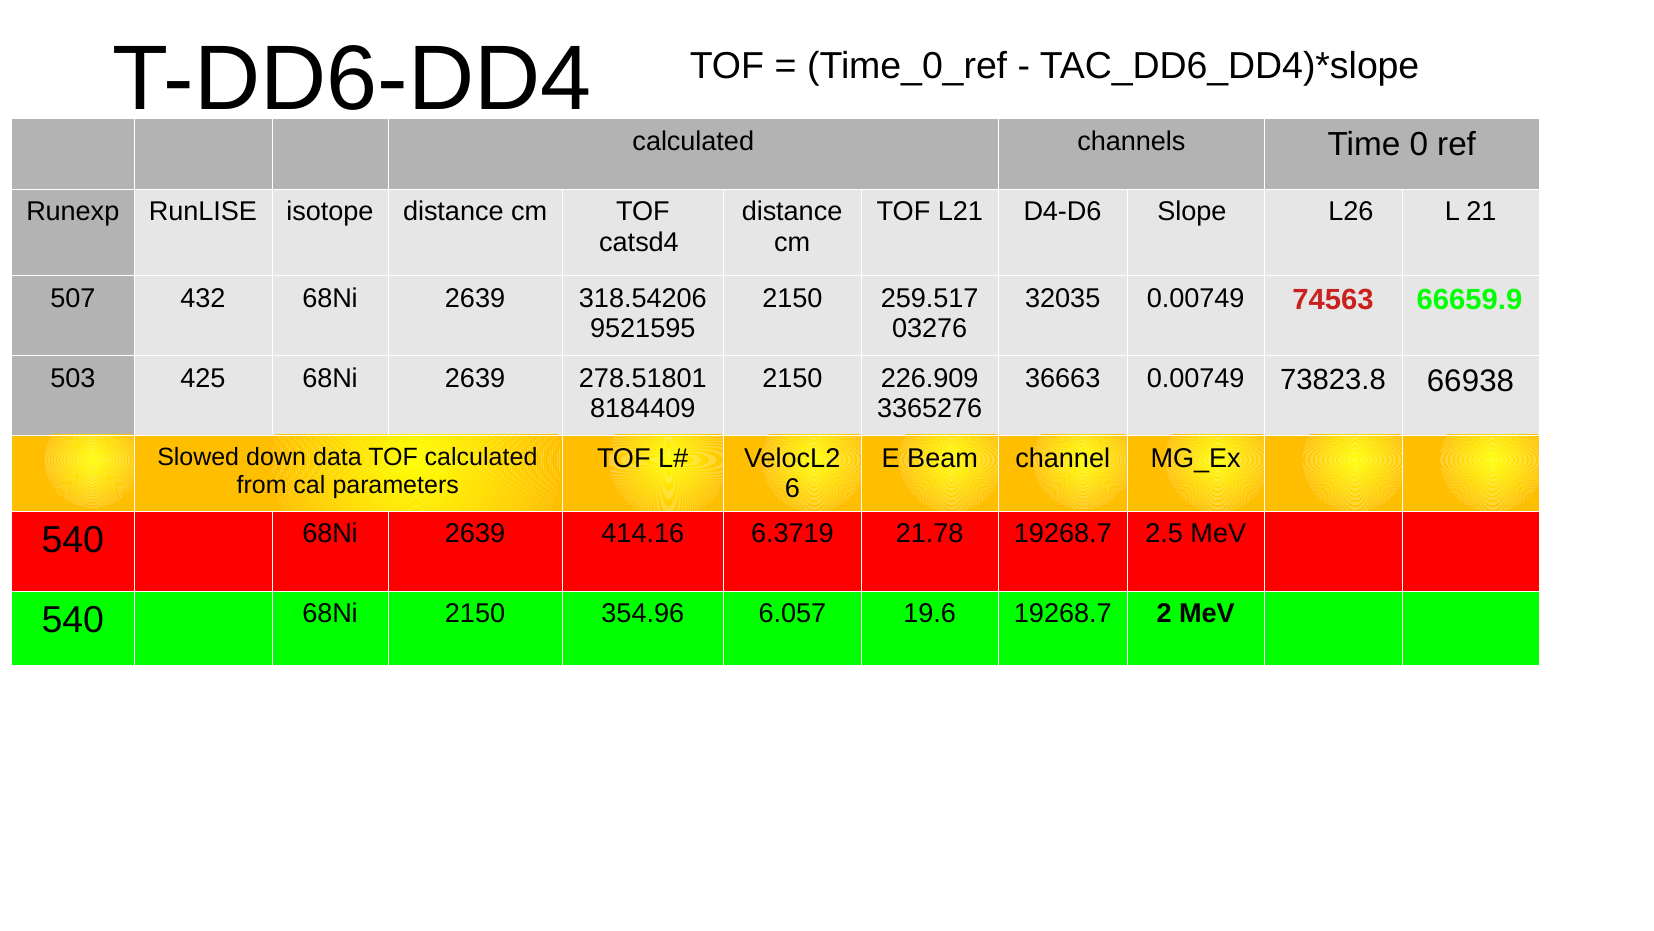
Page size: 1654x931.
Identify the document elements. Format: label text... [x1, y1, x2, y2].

table_cell [1403, 592, 1539, 665]
table_cell 2150 [724, 276, 861, 355]
table_cell 425 [135, 356, 272, 435]
table_cell 278.518018184409 [563, 356, 723, 435]
table_cell 2.5 MeV [1128, 512, 1264, 591]
table_header Time 0 ref [1265, 119, 1539, 189]
table_cell 2150 [724, 356, 861, 435]
table_cell Slope [1128, 190, 1264, 275]
table_header calculated [389, 119, 998, 189]
table_cell [1403, 512, 1539, 591]
table_cell L26 [1265, 190, 1402, 275]
table_cell 354.96 [563, 592, 723, 665]
table_header [135, 119, 272, 189]
table_header channels [999, 119, 1264, 189]
table_header [273, 119, 388, 189]
table_cell 19268.7 [999, 512, 1127, 591]
table_cell TOF L21 [862, 190, 998, 275]
table_cell 73823.8 [1265, 356, 1402, 435]
table_cell 2639 [389, 512, 562, 591]
table_cell 2150 [389, 592, 562, 665]
table_cell [1265, 512, 1402, 591]
table_cell 2639 [389, 276, 562, 355]
table_header [12, 119, 134, 189]
table_cell 540 [12, 592, 134, 665]
table_cell [1265, 436, 1402, 511]
table_cell 414.16 [563, 512, 723, 591]
table_cell RunLISE [135, 190, 272, 275]
table_cell 36663 [999, 356, 1127, 435]
table_cell 19268.7 [999, 592, 1127, 665]
table_cell 540 [12, 512, 134, 591]
table_cell 19.6 [862, 592, 998, 665]
table_cell [135, 512, 272, 591]
table_cell 259.51703276 [862, 276, 998, 355]
table_cell 2 MeV [1128, 592, 1264, 665]
table_cell 66659.9 [1403, 276, 1539, 355]
table_cell channel [999, 436, 1127, 511]
table_cell [1403, 436, 1539, 511]
table_cell TOF L# [563, 436, 723, 511]
table_cell distance cm [389, 190, 562, 275]
table_cell Slowed down data TOF calculated from cal parameters [135, 436, 562, 511]
table_cell 21.78 [862, 512, 998, 591]
table_cell distance cm [724, 190, 861, 275]
table_cell [12, 436, 134, 511]
table_cell VelocL26 [724, 436, 861, 511]
title T-DD6-DD4 [0, 0, 705, 156]
table_cell 68Ni [273, 512, 388, 591]
table_cell 507 [12, 276, 134, 355]
table_cell 68Ni [273, 592, 388, 665]
table_cell 6.057 [724, 592, 861, 665]
table_cell Runexp [12, 190, 134, 275]
table_cell D4-D6 [999, 190, 1127, 275]
table_cell 74563 [1265, 276, 1402, 355]
table_cell 0.00749 [1128, 276, 1264, 355]
table_cell 503 [12, 356, 134, 435]
table_cell isotope [273, 190, 388, 275]
table_cell E Beam [862, 436, 998, 511]
table_cell MG_Ex [1128, 436, 1264, 511]
table_cell 318.542069521595 [563, 276, 723, 355]
table_cell 432 [135, 276, 272, 355]
table_cell L 21 [1403, 190, 1539, 275]
table_cell 2639 [389, 356, 562, 435]
table_cell 32035 [999, 276, 1127, 355]
table_cell [135, 592, 272, 665]
table_cell 68Ni [273, 276, 388, 355]
table_cell 6.3719 [724, 512, 861, 591]
table_cell TOF catsd4 [563, 190, 723, 275]
table_cell 0.00749 [1128, 356, 1264, 435]
text_box TOF = (Time_0_ref - TAC_DD6_DD4)*slope [675, 37, 1538, 95]
table_cell [1265, 592, 1402, 665]
table_cell 66938 [1403, 356, 1539, 435]
table_cell 226.9093365276 [862, 356, 998, 435]
table_cell 68Ni [273, 356, 388, 435]
